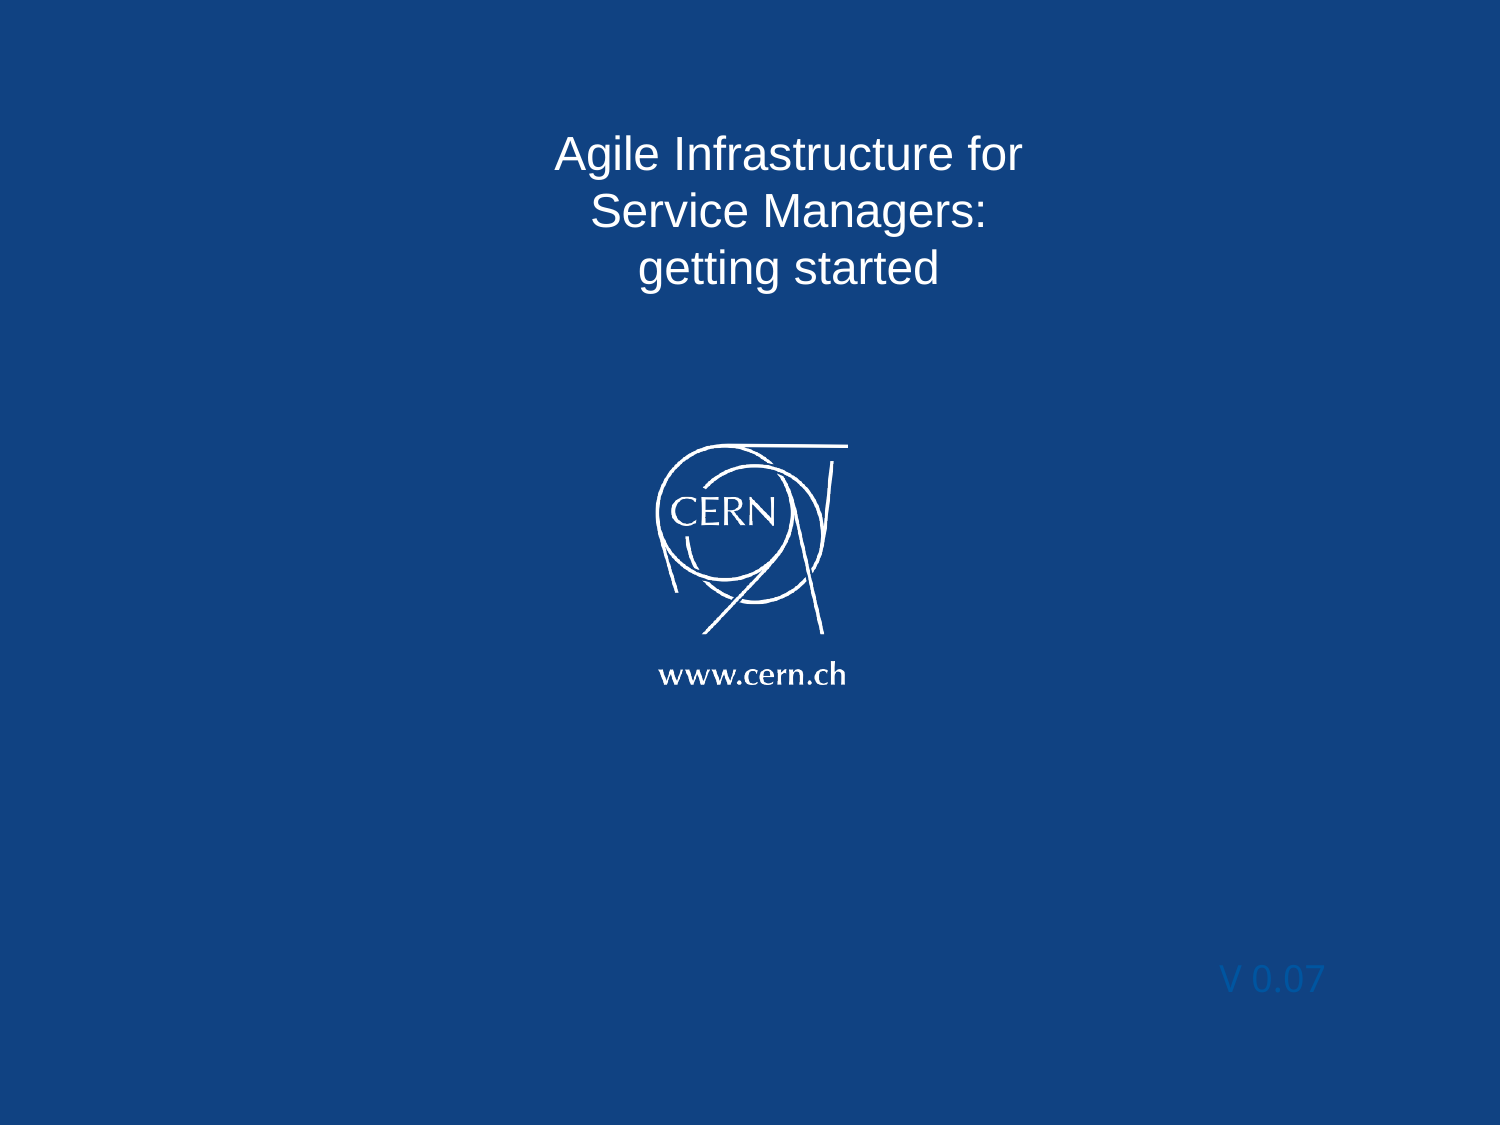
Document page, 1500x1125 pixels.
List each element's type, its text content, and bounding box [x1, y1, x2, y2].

text_box V 0.07 [1081, 947, 1341, 1008]
title Agile Infrastructure for Service Managers: getting started [114, 113, 1464, 303]
